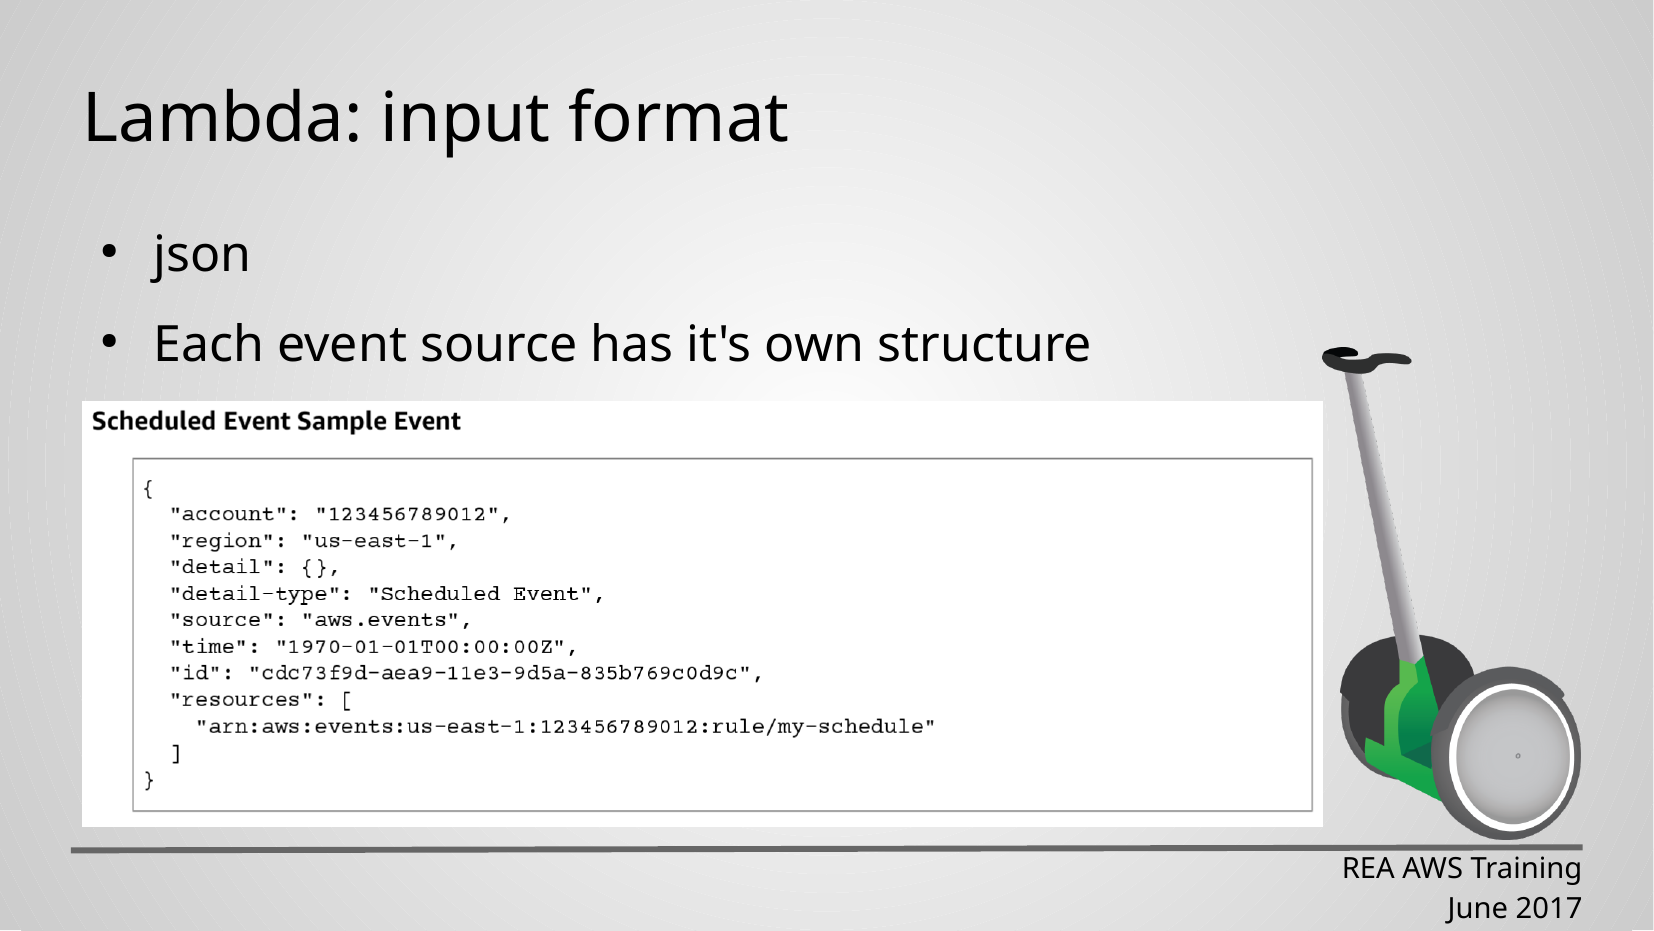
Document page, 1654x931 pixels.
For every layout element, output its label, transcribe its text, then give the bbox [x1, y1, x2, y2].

picture [82, 347, 1581, 840]
list json Each event source has it's own structure [82, 217, 1571, 401]
title Lambda: input format [82, 37, 1571, 193]
